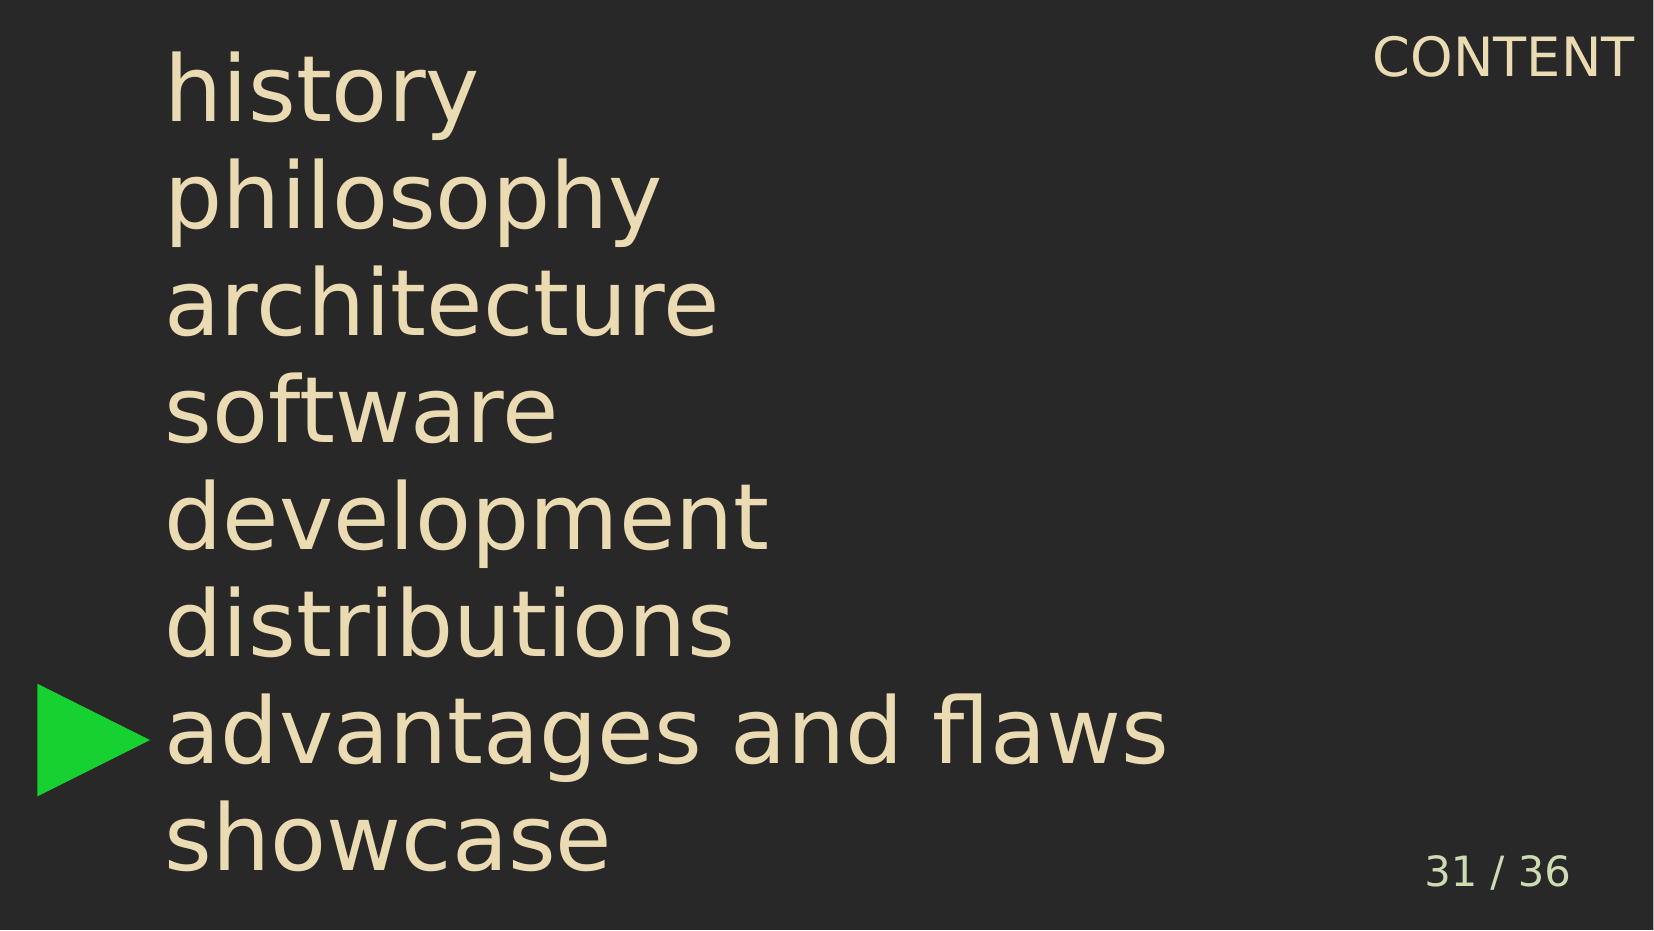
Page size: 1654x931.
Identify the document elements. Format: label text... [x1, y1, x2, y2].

text_box history philosophy architecture software development distributions advantages and flaws showcase [150, 29, 1651, 901]
text_box [37, 683, 150, 797]
text_box CONTENT [1200, 18, 1651, 97]
